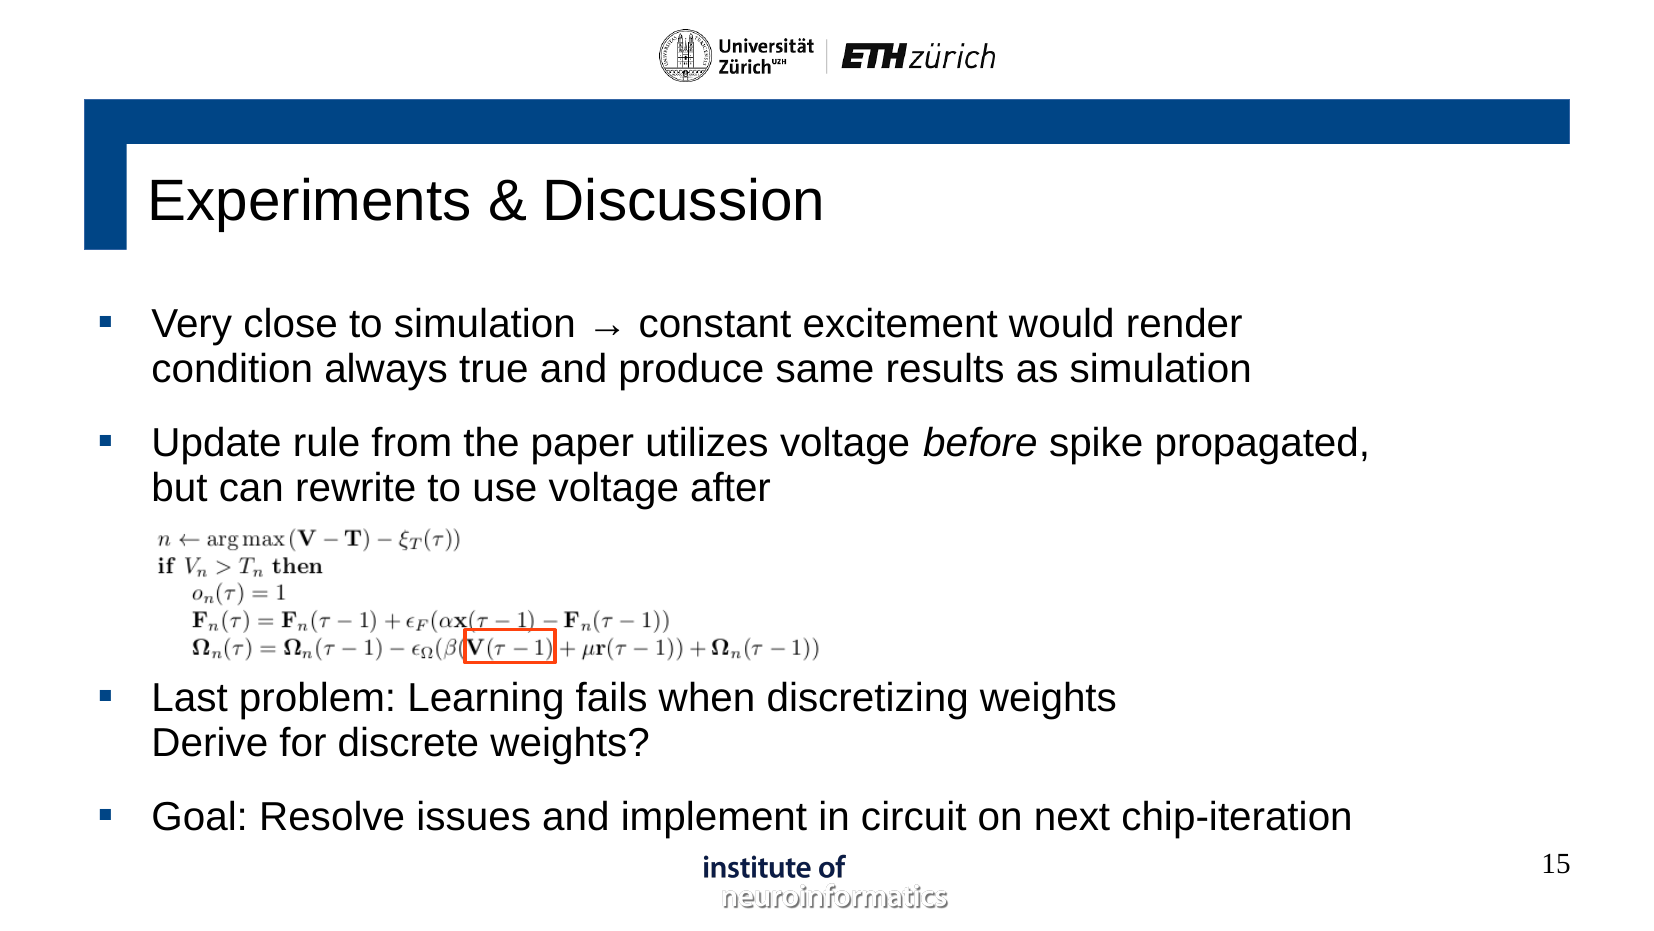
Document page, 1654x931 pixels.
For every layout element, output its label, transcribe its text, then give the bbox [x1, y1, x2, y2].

picture [702, 852, 951, 911]
picture [153, 525, 831, 664]
list Very close to simulation → constant excitement would render condition always true and produce same results as simulation Update rule from the paper utilizes voltage before spike propagated, but can rewrite to use voltage after Last problem: Learning fails when discretizing weights Derive for discrete weights? Goal: Resolve issues and implement in circuit on next chip-iteration [82, 300, 1571, 840]
picture [659, 29, 995, 82]
picture [467, 631, 553, 661]
title Experiments & Discussion [147, 159, 1175, 243]
